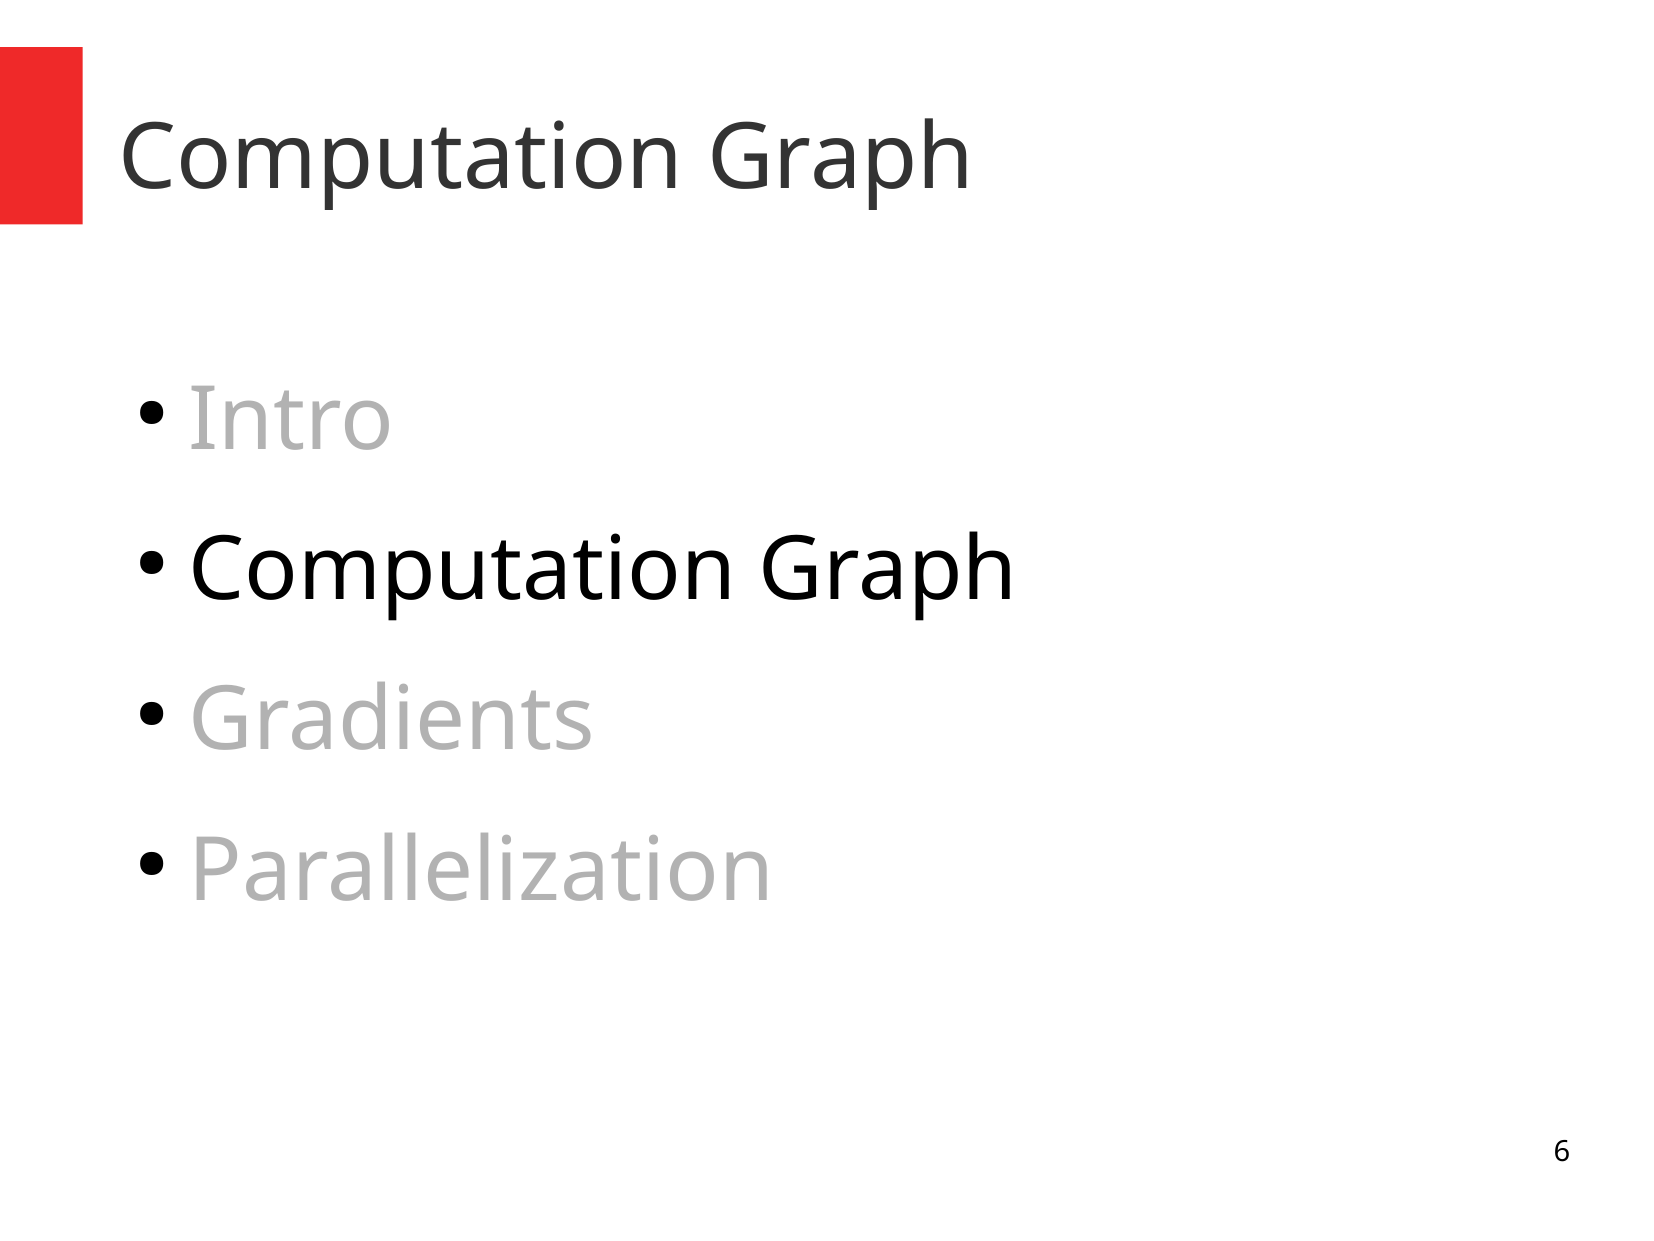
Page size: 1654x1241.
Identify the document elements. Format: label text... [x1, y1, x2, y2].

list Intro Computation Graph Gradients Parallelization [118, 354, 1535, 1074]
title Computation Graph [118, 90, 1571, 216]
